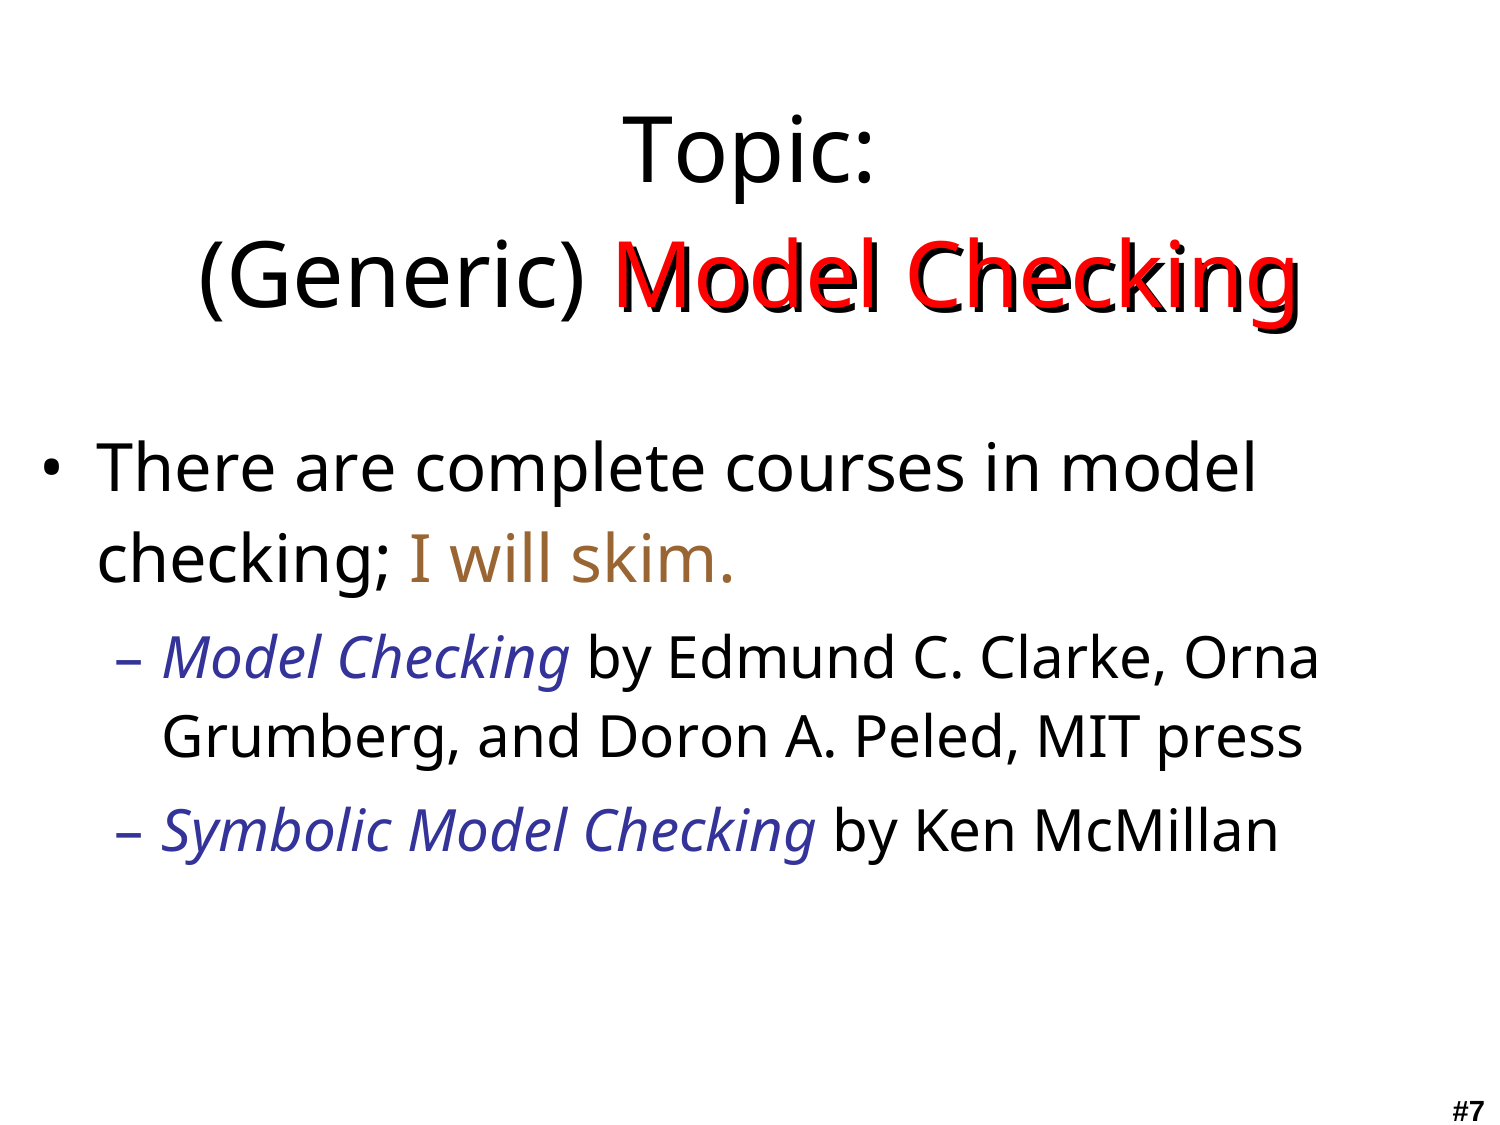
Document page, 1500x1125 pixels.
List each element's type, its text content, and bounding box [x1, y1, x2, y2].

list There are complete courses in model checking; I will skim. Model Checking by Edmund C. Clarke, Orna Grumberg, and Doron A. Peled, MIT press Symbolic Model Checking by Ken McMillan [24, 412, 1476, 1101]
title Topic: (Generic) Model Checking [24, 45, 1476, 376]
